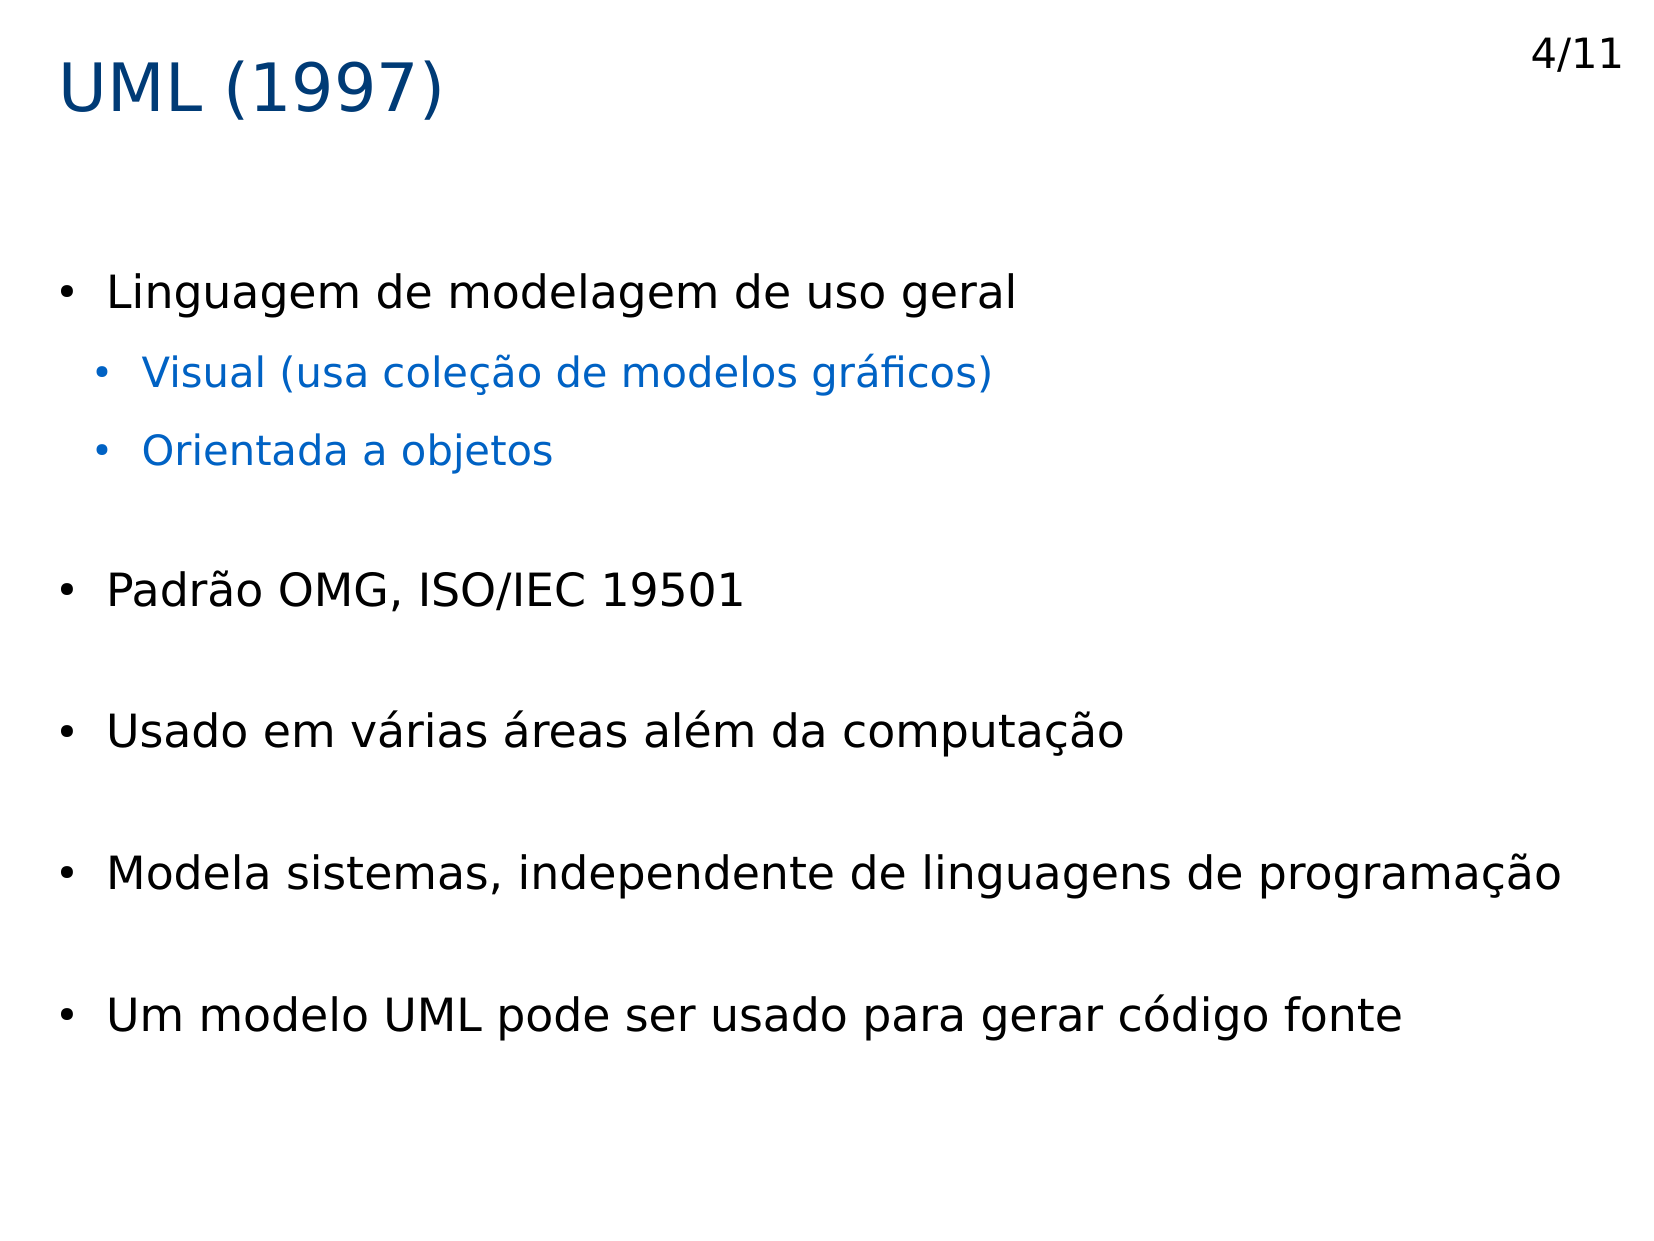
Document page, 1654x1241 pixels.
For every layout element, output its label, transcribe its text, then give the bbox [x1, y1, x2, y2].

title UML (1997) [59, 29, 1506, 148]
list Linguagem de modelagem de uso geral Visual (usa coleção de modelos gráficos) Orientada a objetos Padrão OMG, ISO/IEC 19501 Usado em várias áreas além da computação Modela sistemas, independente de linguagens de programação Um modelo UML pode ser usado para gerar código fonte [59, 265, 1625, 1211]
